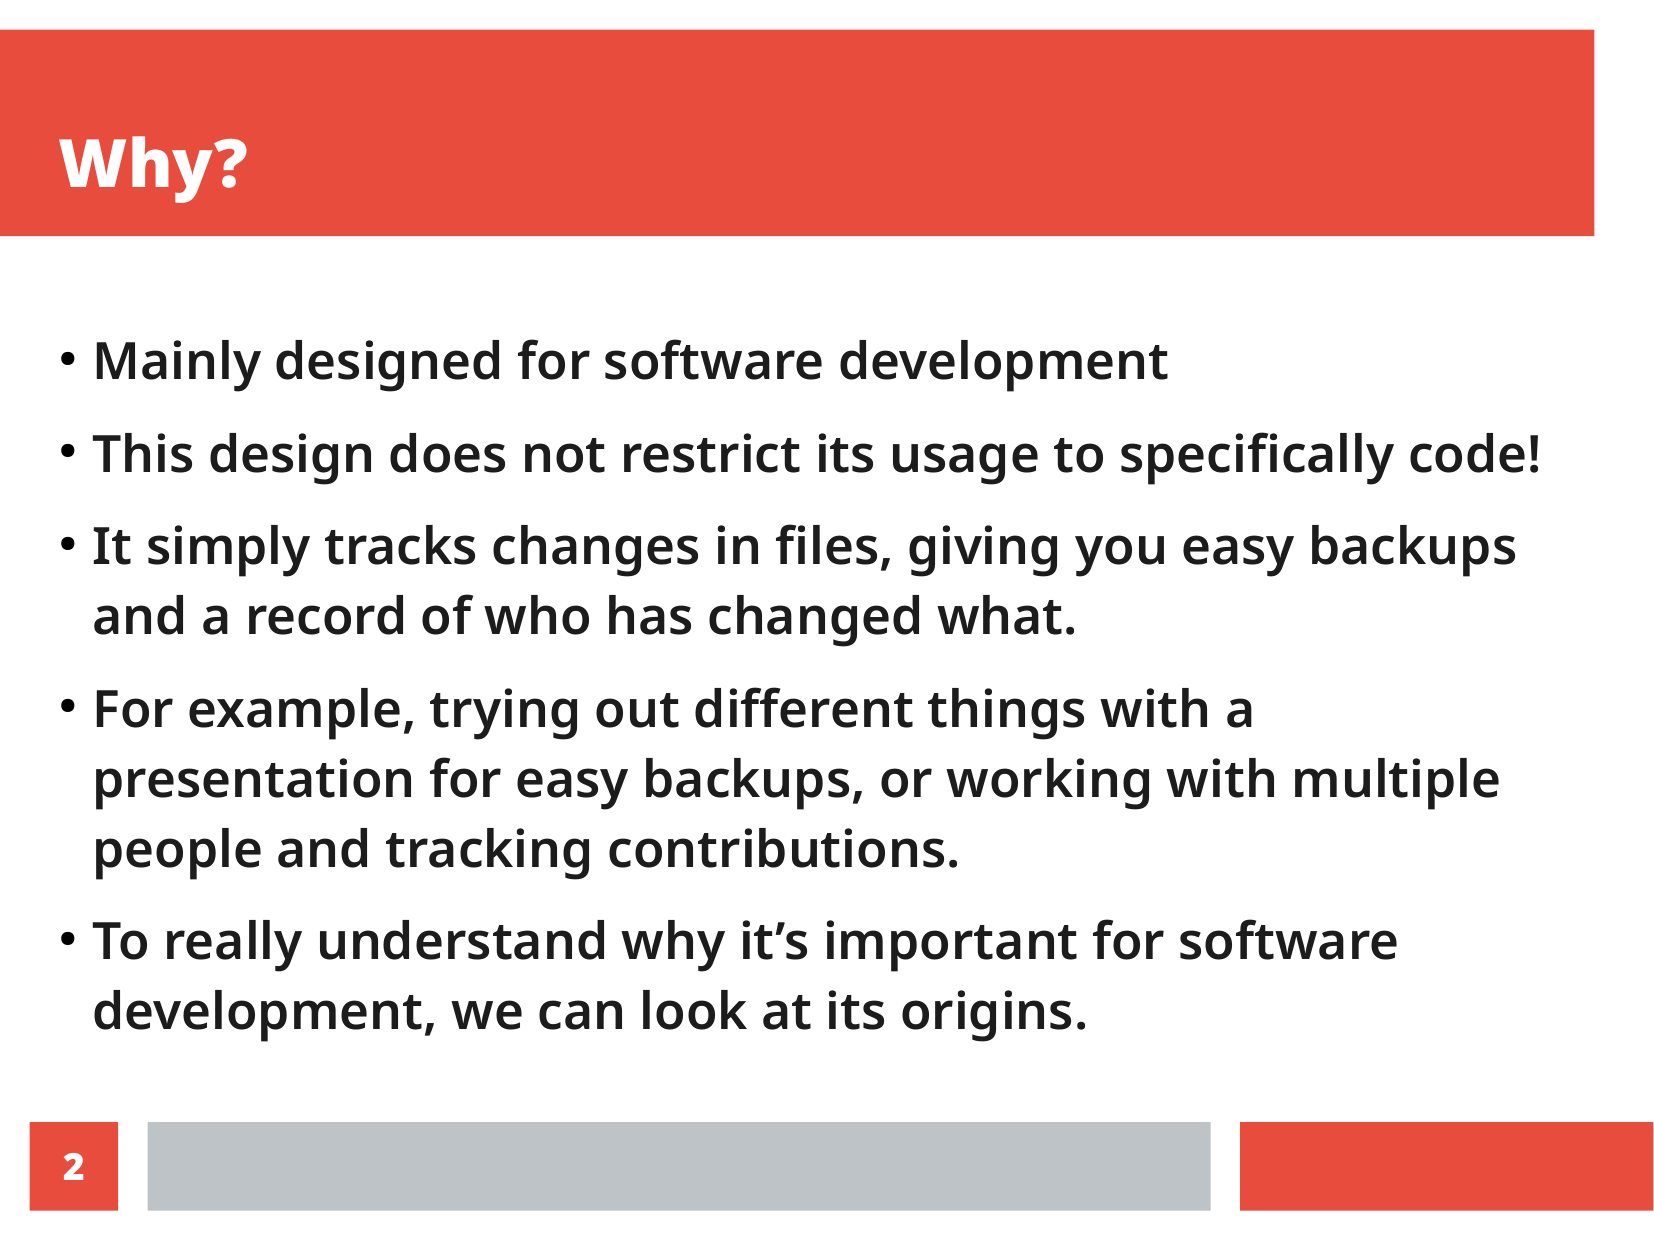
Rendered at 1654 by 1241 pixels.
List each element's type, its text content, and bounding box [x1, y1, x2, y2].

list Mainly designed for software development This design does not restrict its usage to specifically code! It simply tracks changes in files, giving you easy backups and a record of who has changed what. For example, trying out different things with a presentation for easy backups, or working with multiple people and tracking contributions. To really understand why it’s important for software development, we can look at its origins. [59, 324, 1565, 1093]
title Why? [59, 59, 1595, 207]
